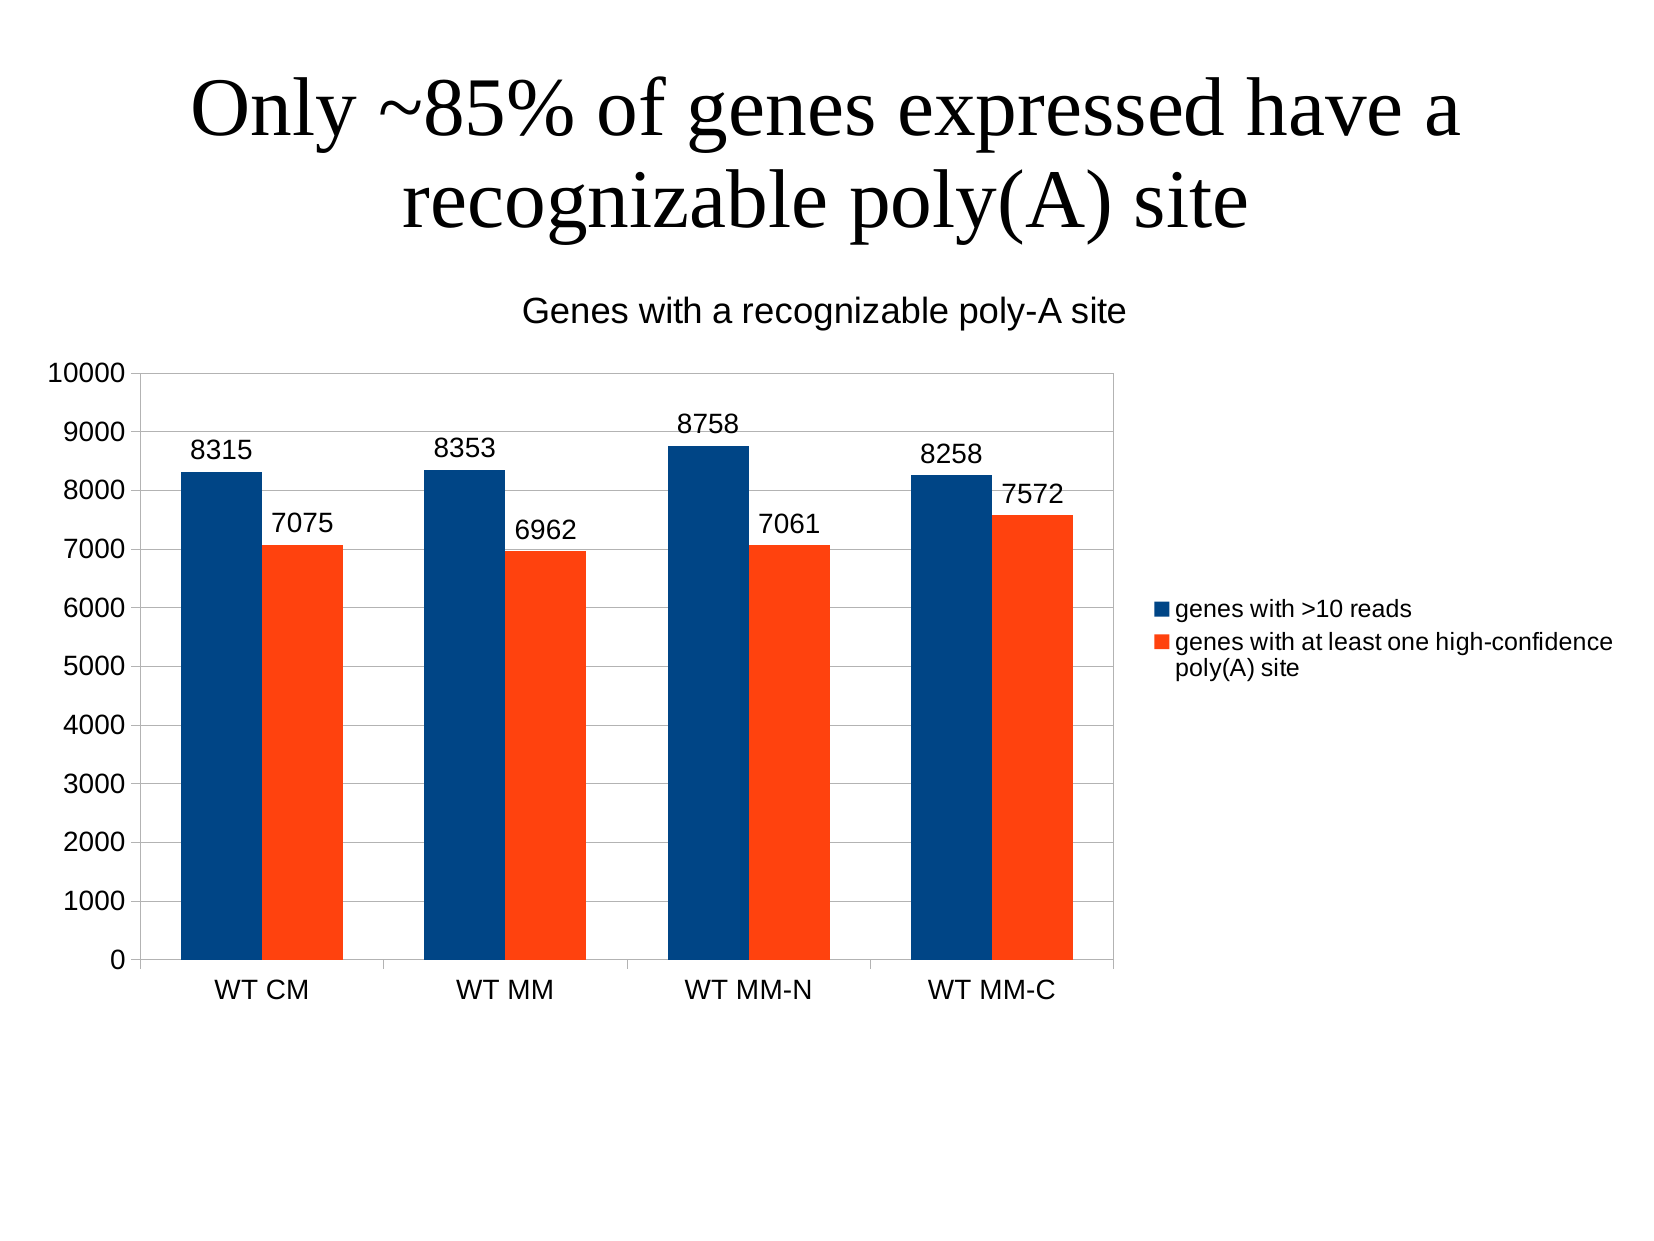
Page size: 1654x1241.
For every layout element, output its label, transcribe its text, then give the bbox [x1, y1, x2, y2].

title Only ~85% of genes expressed have a recognizable poly(A) site [82, 49, 1571, 256]
chart [15, 256, 1636, 1022]
